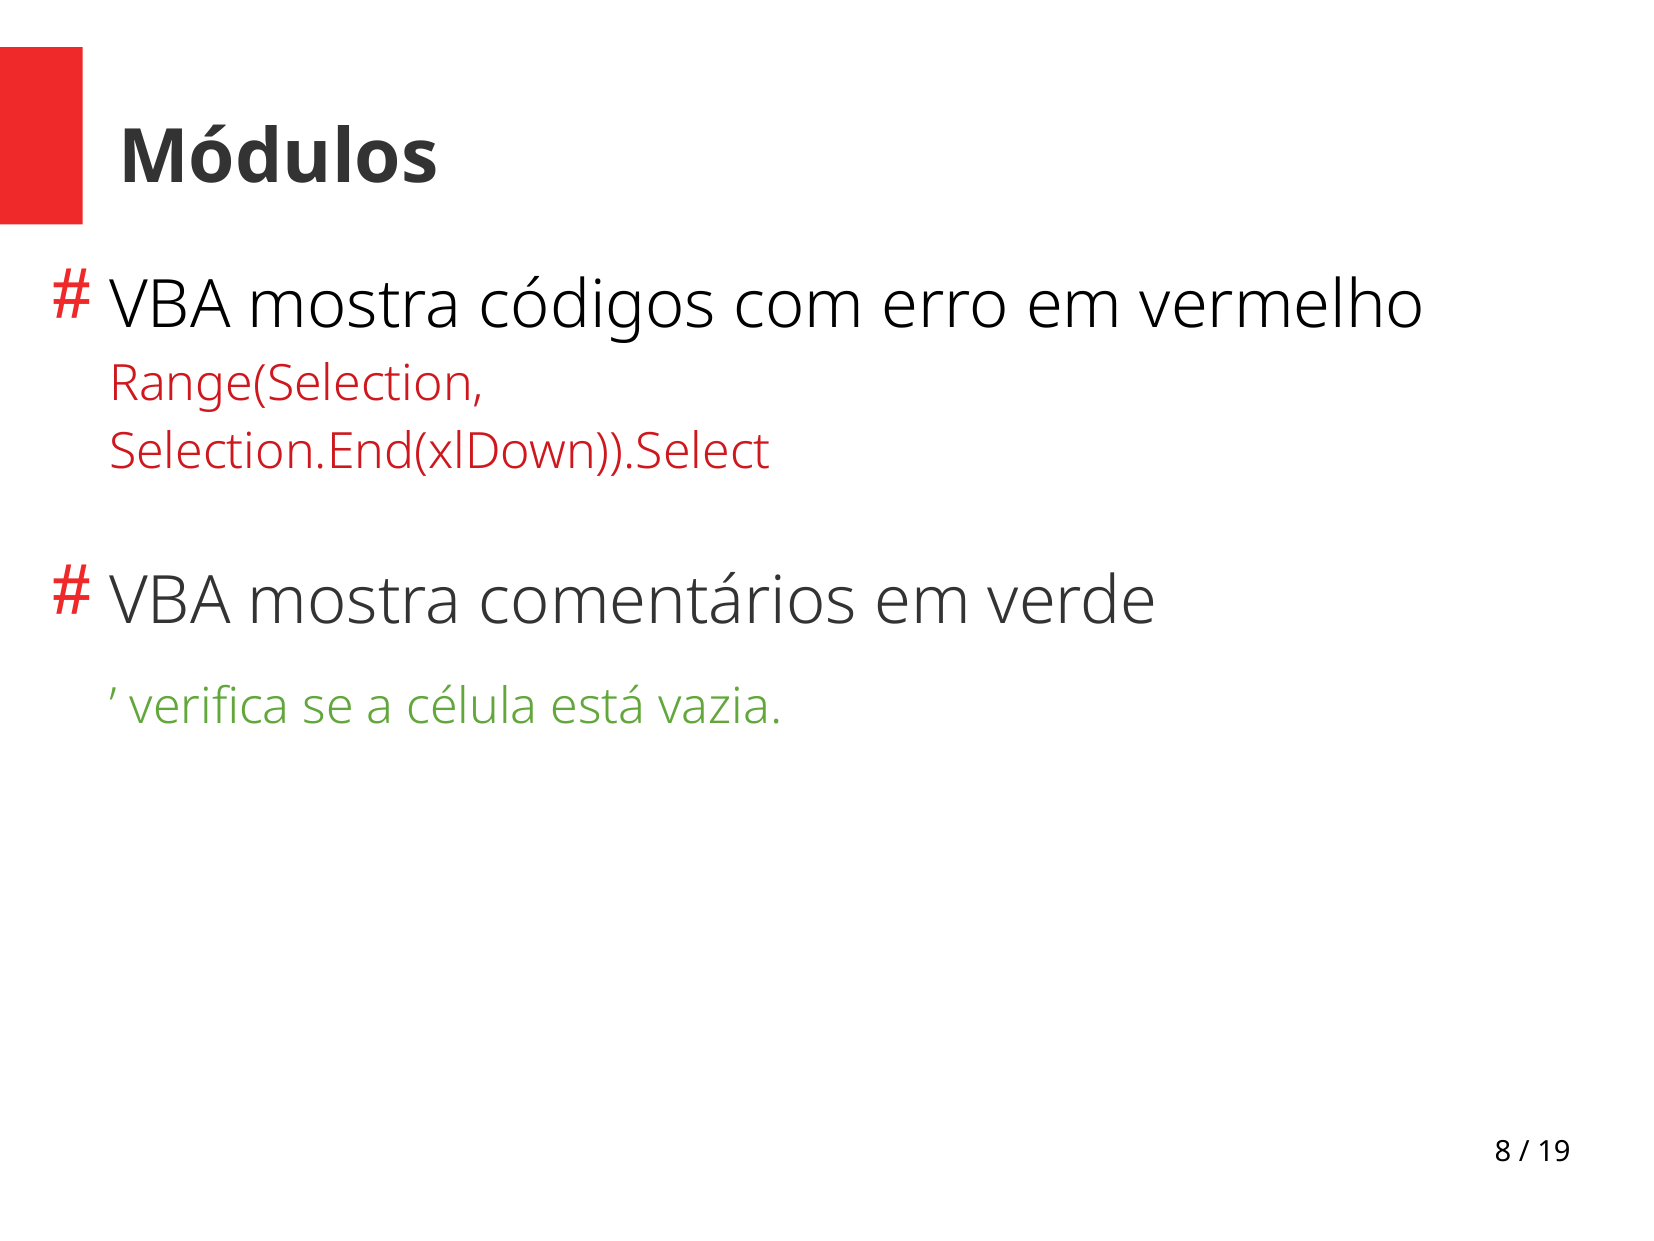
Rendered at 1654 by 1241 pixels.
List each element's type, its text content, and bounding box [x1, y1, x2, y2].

title Módulos [118, 49, 1571, 256]
list VBA mostra códigos com erro em vermelho Range(Selection, Selection.End(xlDown)).Select VBA mostra comentários em verde ’ verifica se a célula está vazia. [35, 256, 1607, 1111]
